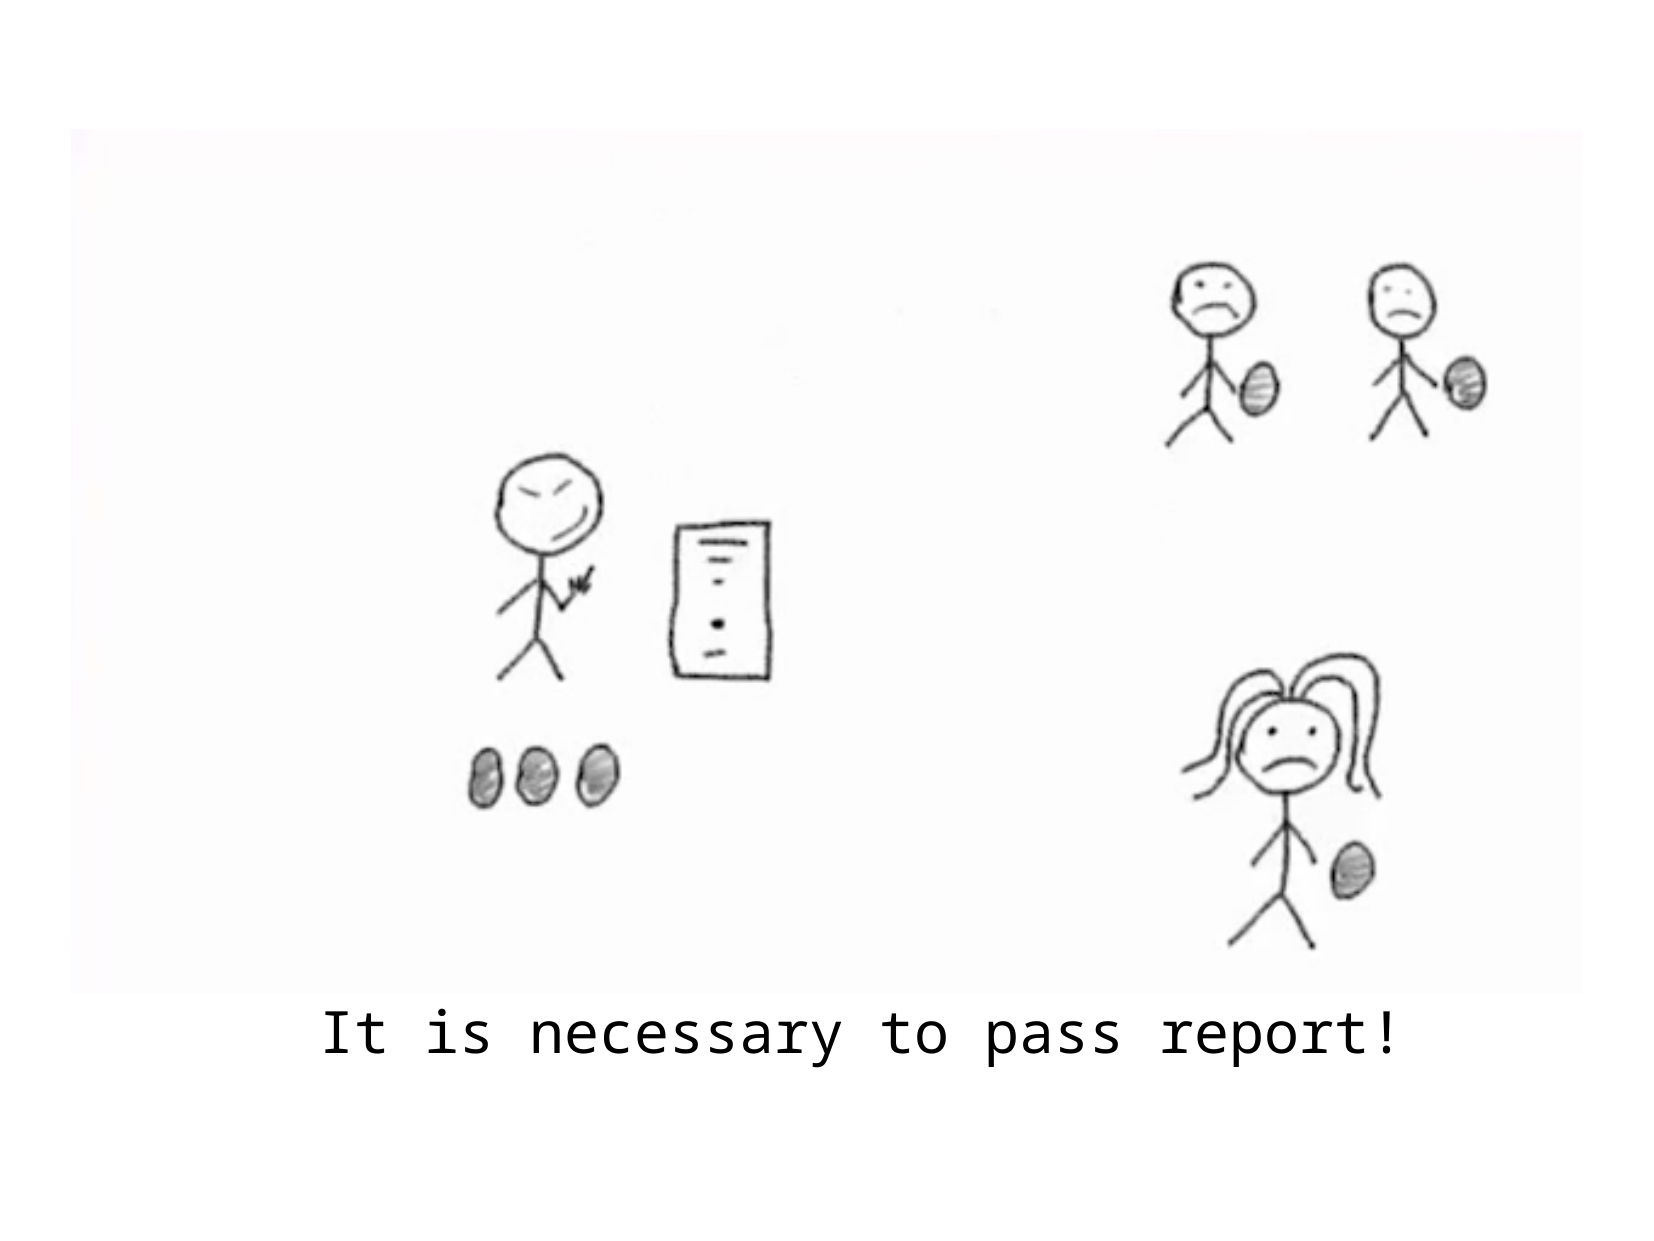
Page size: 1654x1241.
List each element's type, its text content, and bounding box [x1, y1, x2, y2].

title It is necessary to pass report! [118, 926, 1607, 1134]
picture [71, 129, 1583, 994]
